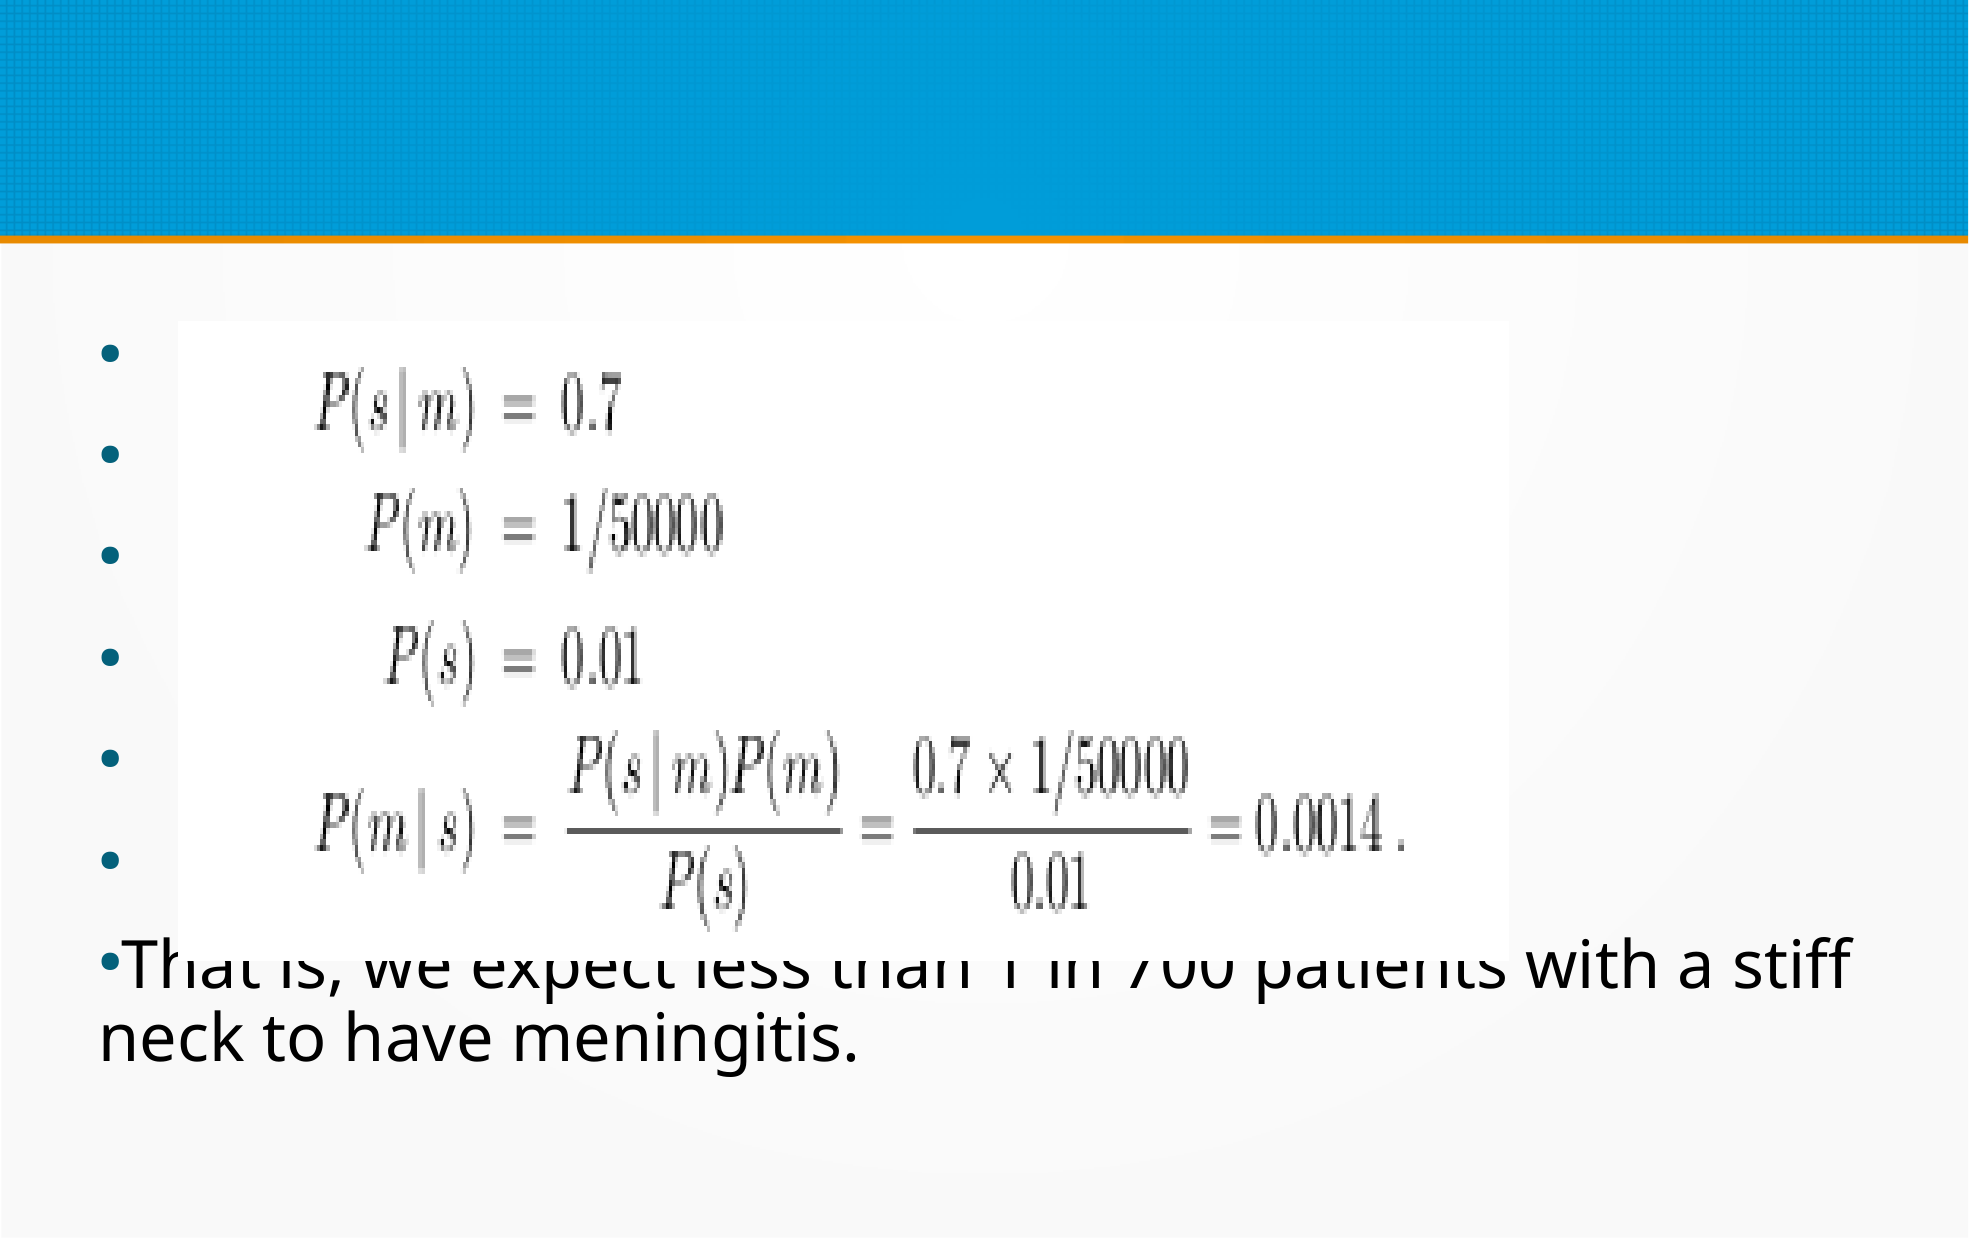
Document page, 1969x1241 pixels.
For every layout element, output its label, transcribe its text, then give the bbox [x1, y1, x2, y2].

picture [178, 321, 1509, 961]
list That is, we expect less than 1 in 700 patients with a stiff neck to have meningitis. [98, 315, 1861, 1081]
